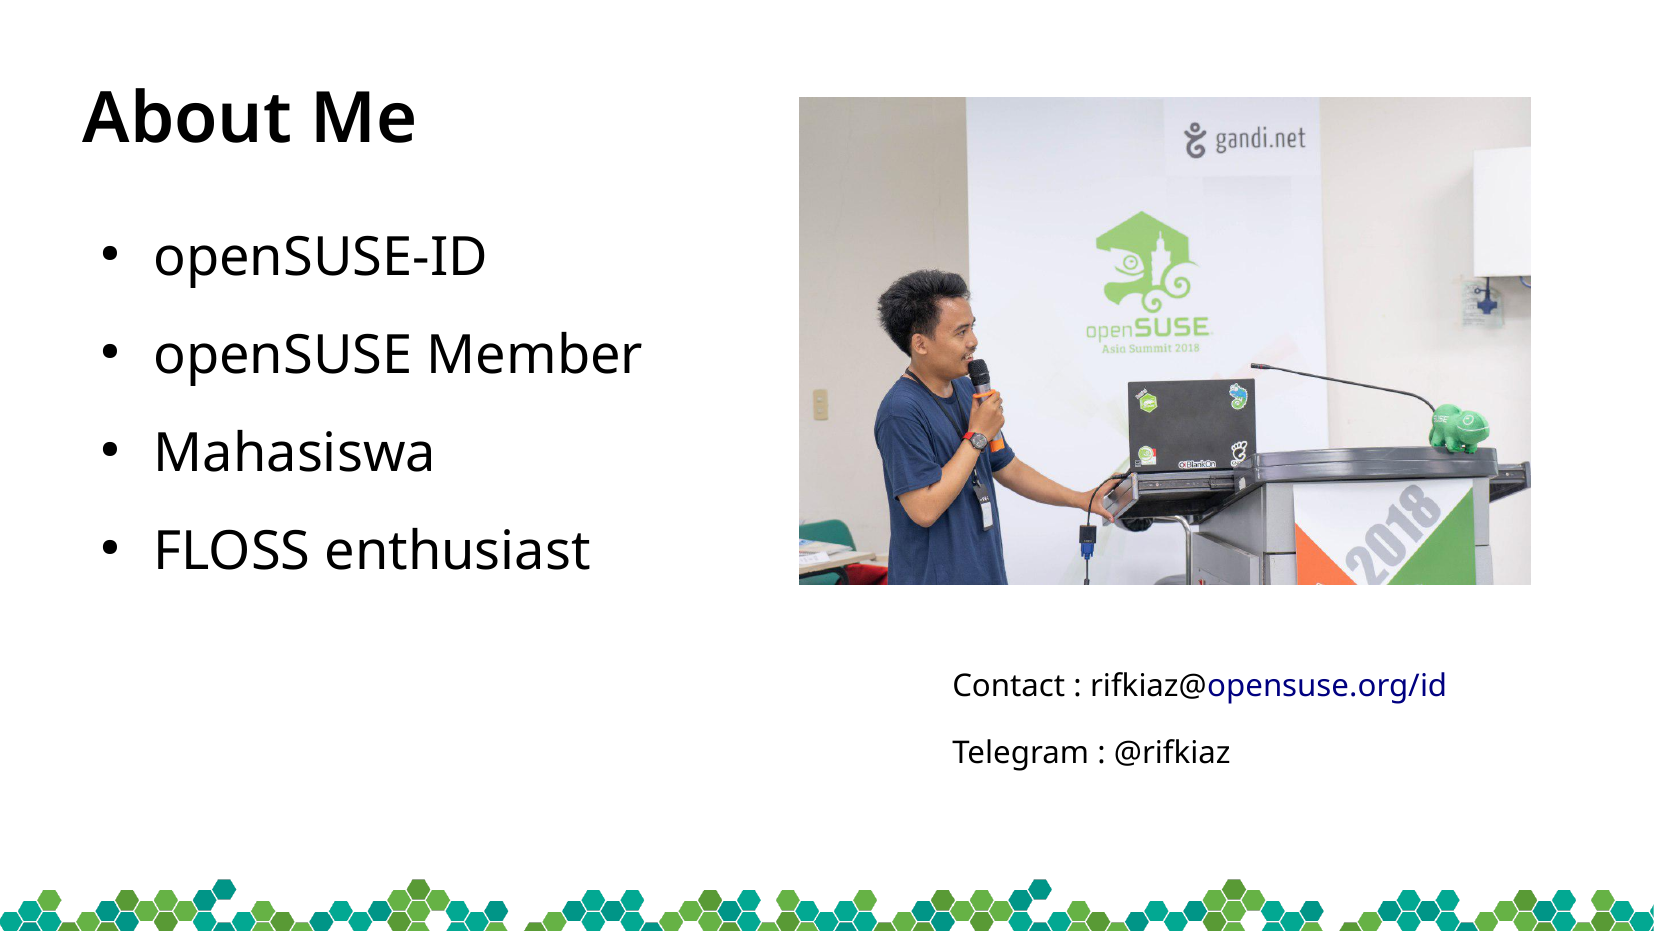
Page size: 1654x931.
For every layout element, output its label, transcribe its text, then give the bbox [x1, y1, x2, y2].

text_box Contact : rifkiaz@opensuse.org/id Telegram : @rifkiaz [937, 655, 1586, 877]
title About Me [82, 37, 1571, 193]
list openSUSE-ID openSUSE Member Mahasiswa FLOSS enthusiast [82, 217, 673, 855]
picture [0, 871, 1654, 931]
picture [799, 97, 1531, 585]
